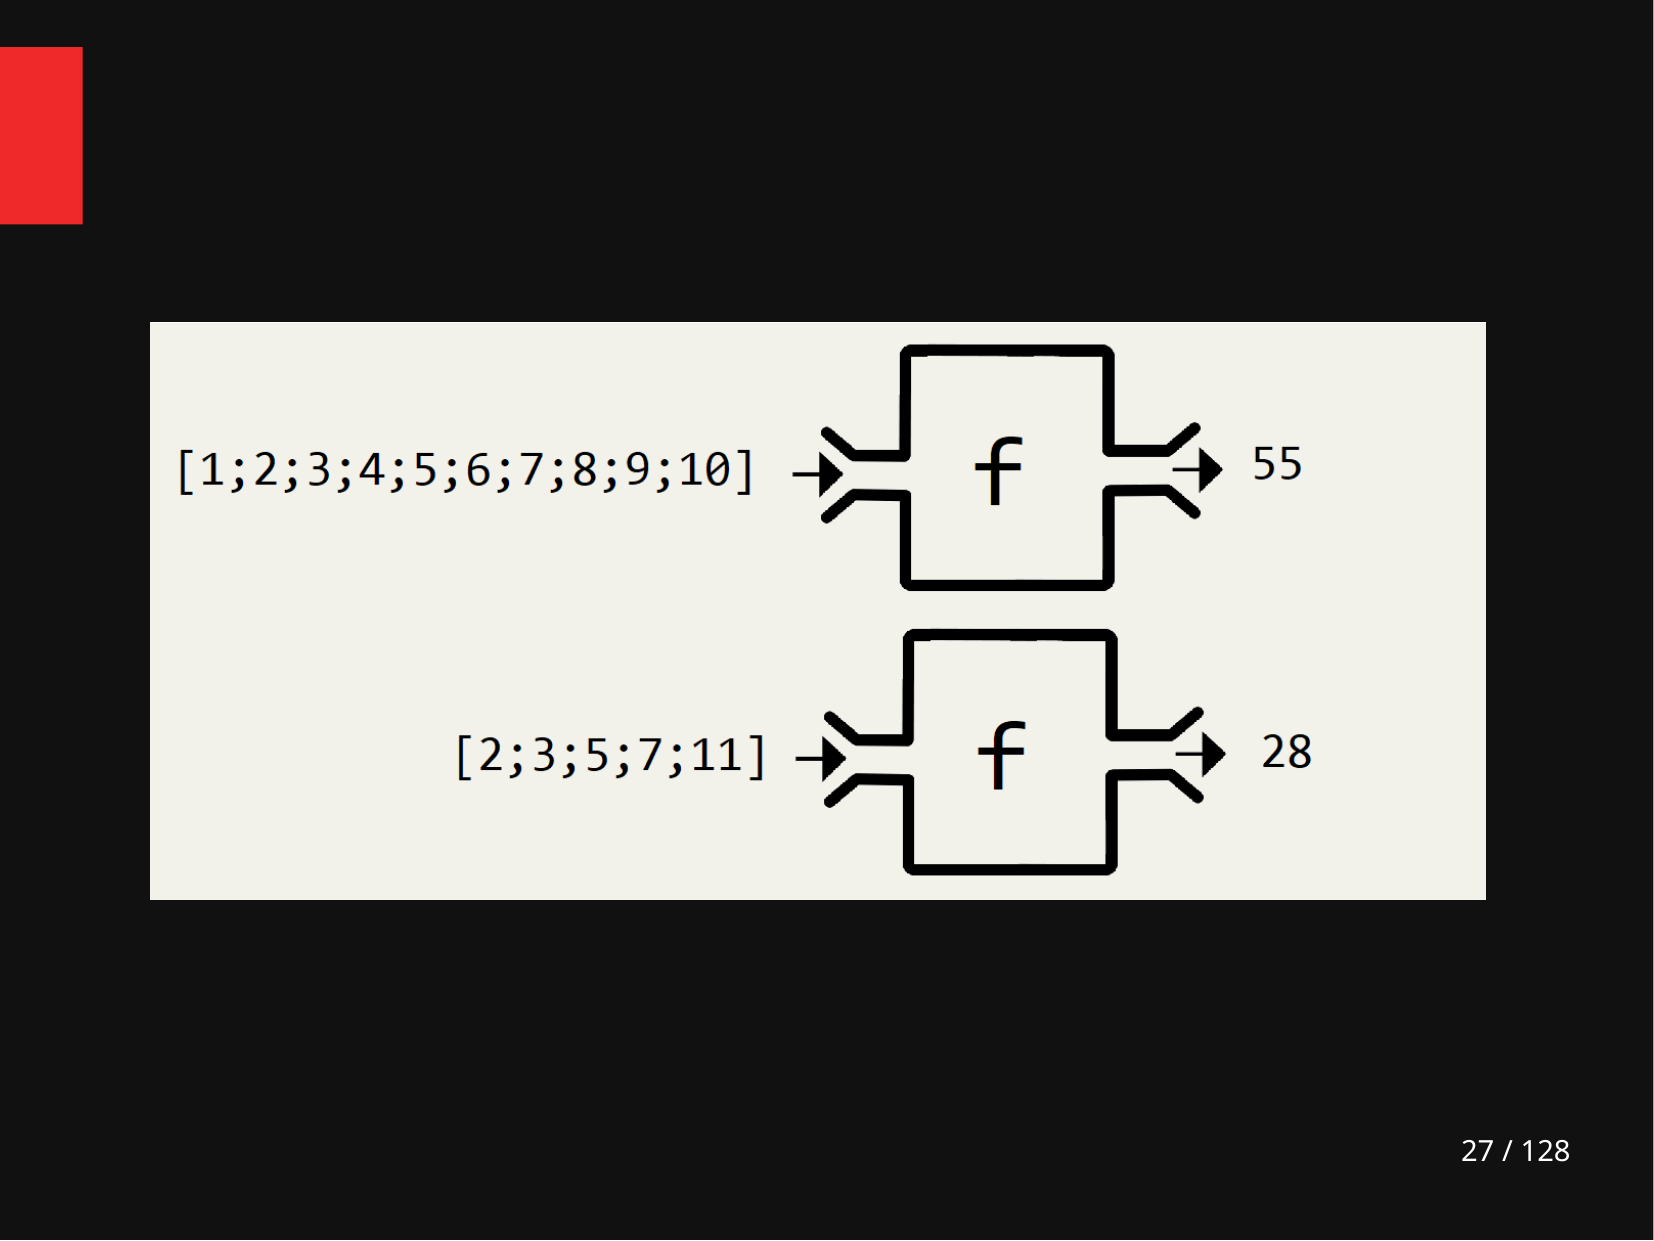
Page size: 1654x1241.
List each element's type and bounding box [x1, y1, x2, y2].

picture [150, 322, 1486, 901]
